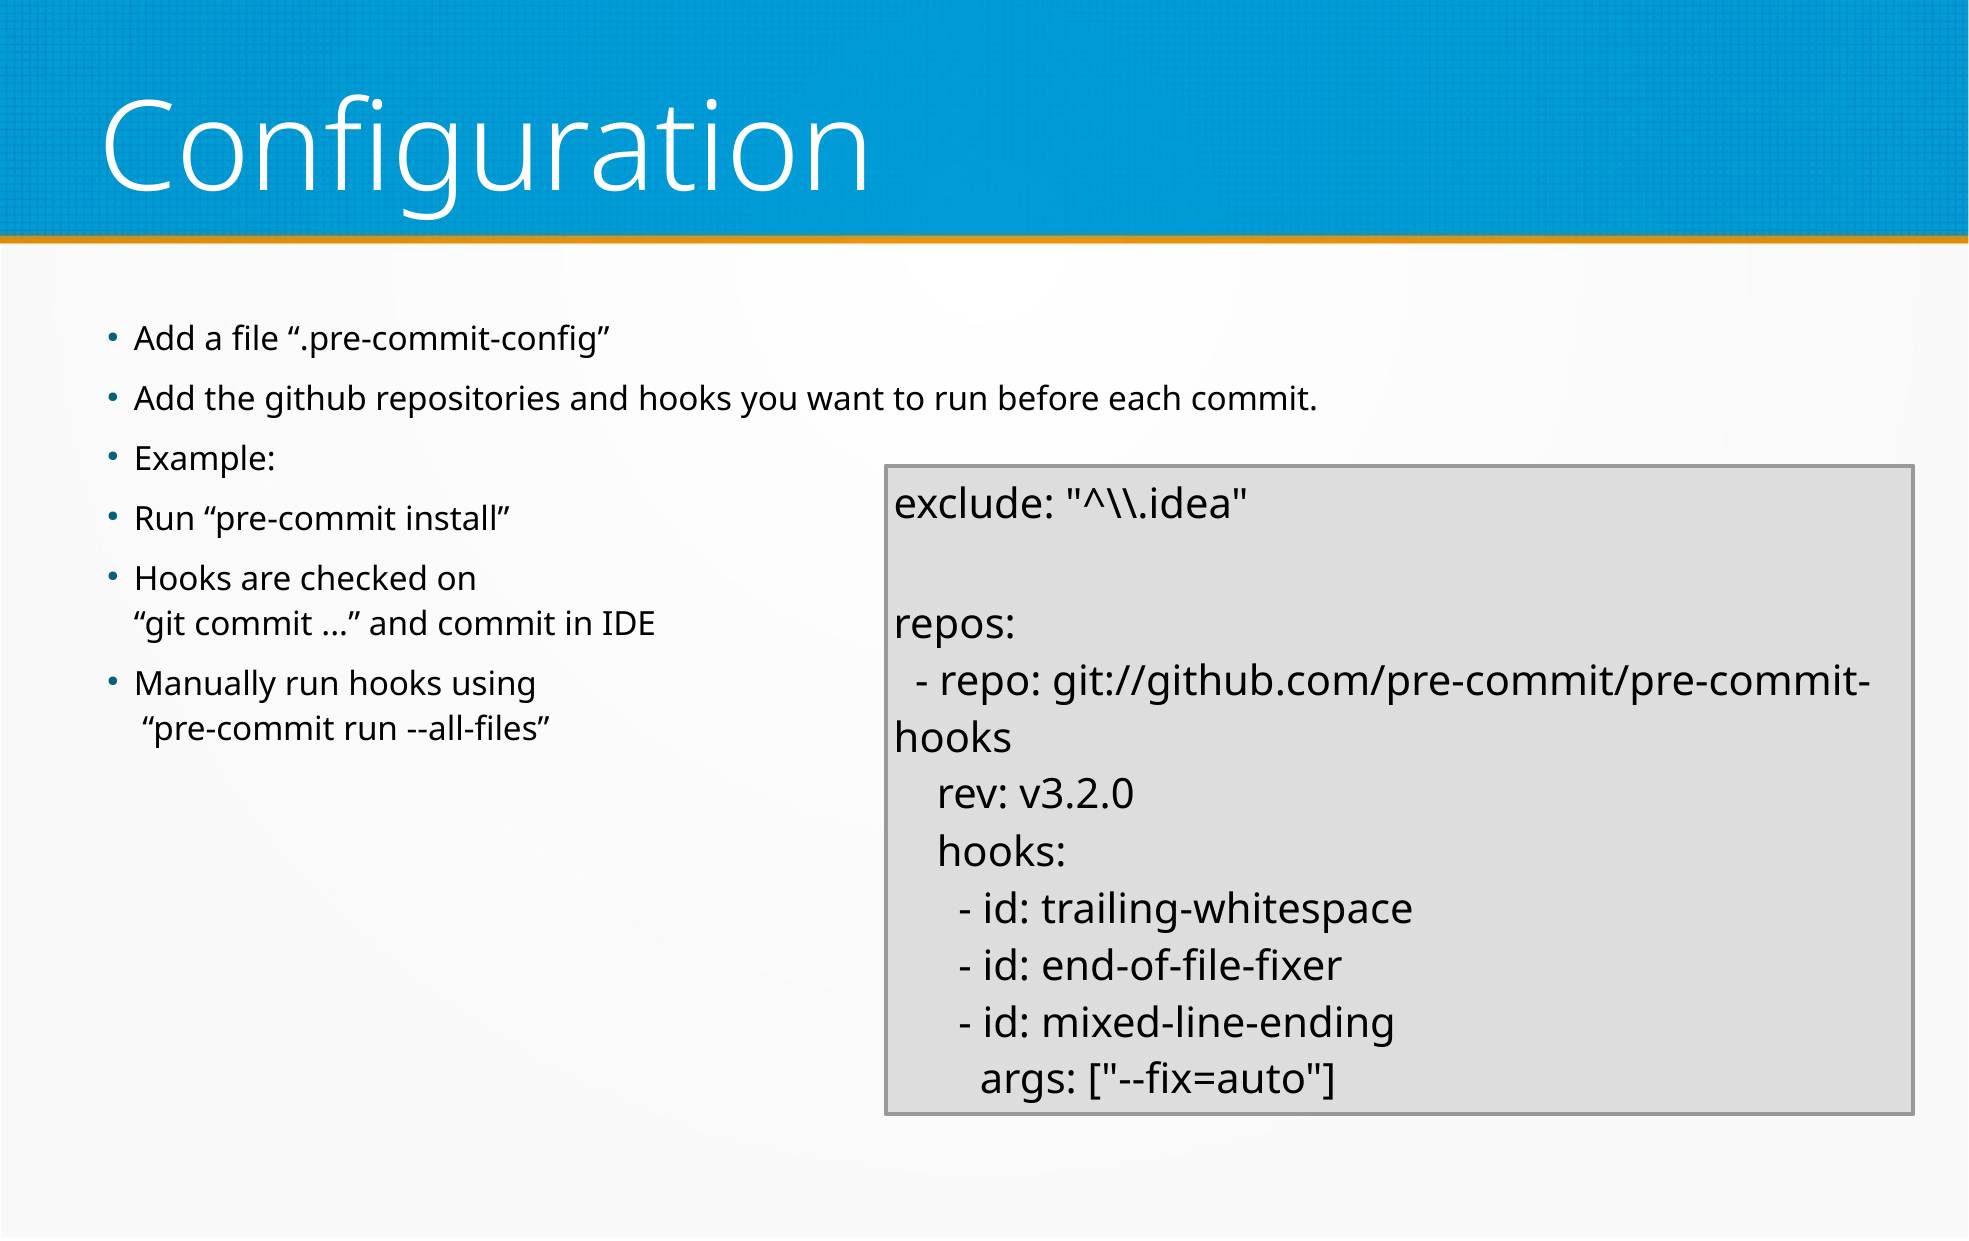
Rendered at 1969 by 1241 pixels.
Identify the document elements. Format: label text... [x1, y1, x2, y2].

text_box exclude: "^\\.idea" repos: - repo: git://github.com/pre-commit/pre-commit-hooks rev: v3.2.0 hooks: - id: trailing-whitespace - id: end-of-file-fixer - id: mixed-line-ending args: ["--fix=auto"] [885, 516, 1914, 1063]
picture [0, 233, 1969, 1241]
list Add a file “.pre-commit-config” Add the github repositories and hooks you want to run before each commit. Example: Run “pre-commit install” Hooks are checked on “git commit ...” and commit in IDE Manually run hooks using “pre-commit run --all-files” [98, 315, 1861, 756]
title Configuration [98, 19, 1870, 227]
